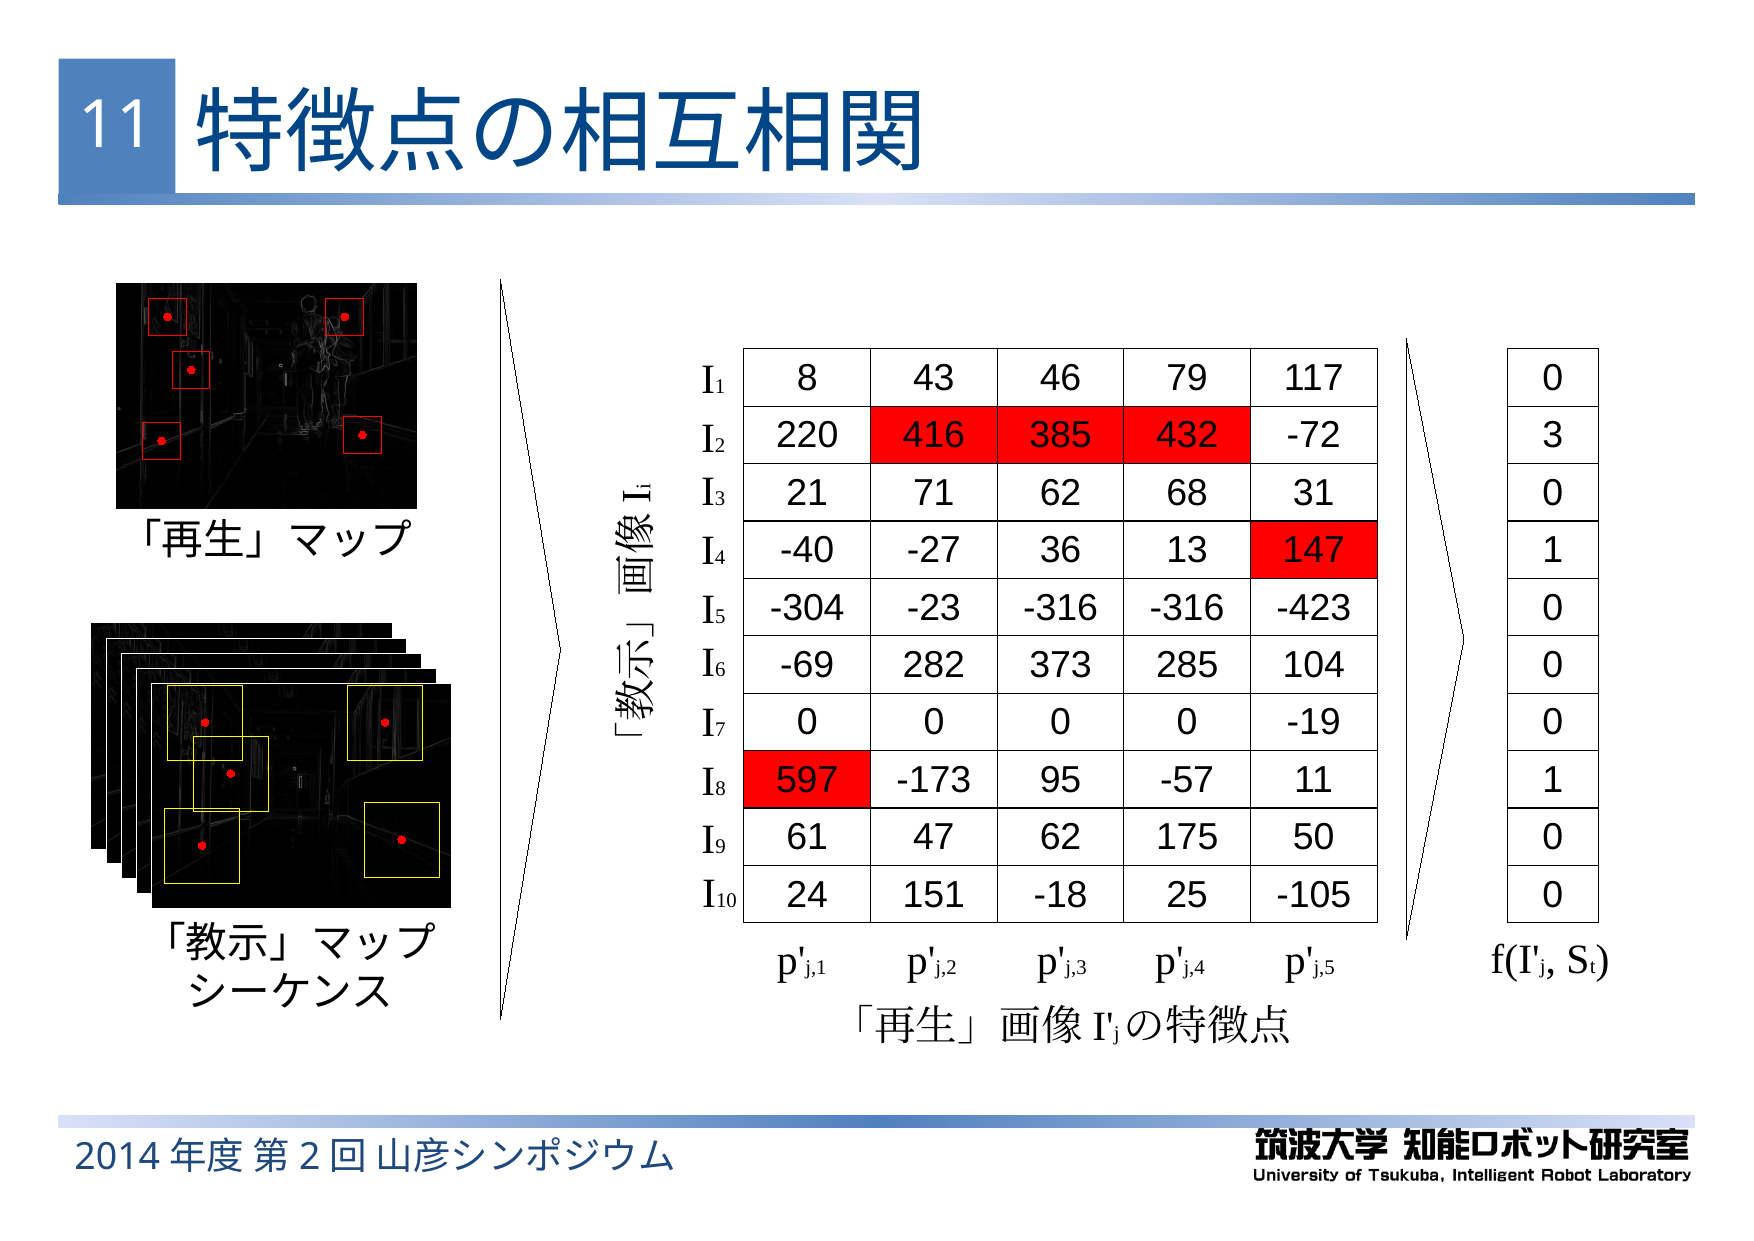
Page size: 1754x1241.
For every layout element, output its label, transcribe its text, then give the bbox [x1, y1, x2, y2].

text_box [226, 769, 235, 778]
table_cell 13 [1124, 522, 1250, 578]
table_cell -40 [744, 522, 870, 578]
table_cell 0 [1508, 694, 1598, 750]
text_box p'j,5 [1270, 929, 1350, 991]
table_cell -304 [744, 579, 870, 635]
table_cell 147 [1251, 522, 1377, 578]
text_box 「教示」マップ シーケンス [129, 911, 452, 1025]
picture [91, 623, 452, 909]
table_cell 0 [1508, 579, 1598, 635]
table_cell -105 [1251, 866, 1377, 922]
text_box 「教示」画像Ii [605, 469, 668, 779]
text_box p'j,3 [1022, 929, 1102, 991]
table_cell 0 [744, 694, 870, 750]
table_cell 432 [1124, 407, 1250, 463]
table_cell 1 [1508, 522, 1598, 578]
table_header 79 [1124, 349, 1250, 406]
text_box [397, 835, 406, 844]
table_cell 0 [871, 694, 997, 750]
table_cell 47 [871, 809, 997, 865]
text_box p'j,1 [762, 929, 842, 991]
table_cell 151 [871, 866, 997, 922]
table_header 0 [1508, 349, 1598, 406]
table_cell 1 [1508, 751, 1598, 807]
table_cell 0 [1508, 809, 1598, 865]
table_cell -57 [1124, 751, 1250, 807]
table_cell 25 [1124, 866, 1250, 922]
table_cell 416 [871, 407, 997, 463]
text_box I9 [686, 809, 741, 871]
text_box [187, 366, 196, 374]
text_box I8 [686, 750, 741, 809]
text_box I4 [686, 520, 741, 579]
table_cell 0 [1508, 464, 1598, 520]
text_box p'j,2 [892, 929, 972, 991]
table_cell 285 [1124, 636, 1250, 693]
text_box [157, 437, 166, 445]
table_cell 282 [871, 636, 997, 693]
text_box 「再生」マップ [105, 508, 428, 572]
table_cell 3 [1508, 407, 1598, 463]
table_cell -27 [871, 522, 997, 578]
table_header 46 [998, 349, 1123, 406]
text_box [198, 841, 206, 850]
text_box 「再生」画像I'jの特徴点 [817, 995, 1307, 1057]
text_box [358, 431, 367, 439]
table_cell 385 [998, 407, 1123, 463]
table_cell 62 [998, 809, 1123, 865]
table_cell 104 [1251, 636, 1377, 693]
picture [116, 283, 417, 508]
table_cell 373 [998, 636, 1123, 693]
table_cell 0 [998, 694, 1123, 750]
table_cell 175 [1124, 809, 1250, 865]
table_cell 61 [744, 809, 870, 865]
table_cell -19 [1251, 694, 1377, 750]
text_box [201, 718, 209, 727]
table_cell -69 [744, 636, 870, 693]
picture [1252, 1127, 1691, 1182]
text_box [340, 313, 349, 321]
table_cell 0 [1124, 694, 1250, 750]
text_box I5 [686, 579, 741, 632]
text_box [381, 718, 389, 727]
text_box I7 [686, 691, 741, 750]
table_cell -316 [998, 579, 1123, 635]
table_cell 62 [998, 464, 1123, 520]
table_cell 95 [998, 751, 1123, 807]
table_cell 24 [752, 866, 870, 922]
table_cell -316 [1124, 579, 1250, 635]
text_box I2 [686, 407, 741, 460]
table_cell 68 [1124, 464, 1250, 520]
table_cell 71 [871, 464, 997, 520]
table_cell 21 [744, 464, 870, 520]
table_cell -173 [871, 751, 997, 807]
text_box p'j,4 [1140, 929, 1220, 991]
title 特徴点の相互相関 [193, 61, 1651, 205]
text_box I6 [686, 632, 741, 691]
text_box I3 [686, 460, 741, 520]
text_box I1 [686, 348, 741, 407]
table_cell 0 [1508, 866, 1598, 922]
table_cell 11 [1251, 751, 1377, 807]
table_cell 31 [1251, 464, 1377, 520]
text_box [163, 313, 172, 321]
text_box I10 [687, 862, 752, 924]
table_cell 50 [1251, 809, 1377, 865]
table_cell -23 [871, 579, 997, 635]
table_header 117 [1251, 349, 1377, 406]
table_cell 0 [1508, 636, 1598, 693]
table_header 8 [744, 349, 870, 406]
text_box f(I'j, St) [1475, 928, 1625, 990]
table_cell 597 [744, 751, 870, 807]
table_cell -72 [1251, 407, 1377, 463]
table_cell 36 [998, 522, 1123, 578]
table_cell -423 [1251, 579, 1377, 635]
table_header 43 [871, 349, 997, 406]
table_cell 220 [744, 407, 870, 463]
table_cell -18 [998, 866, 1123, 922]
